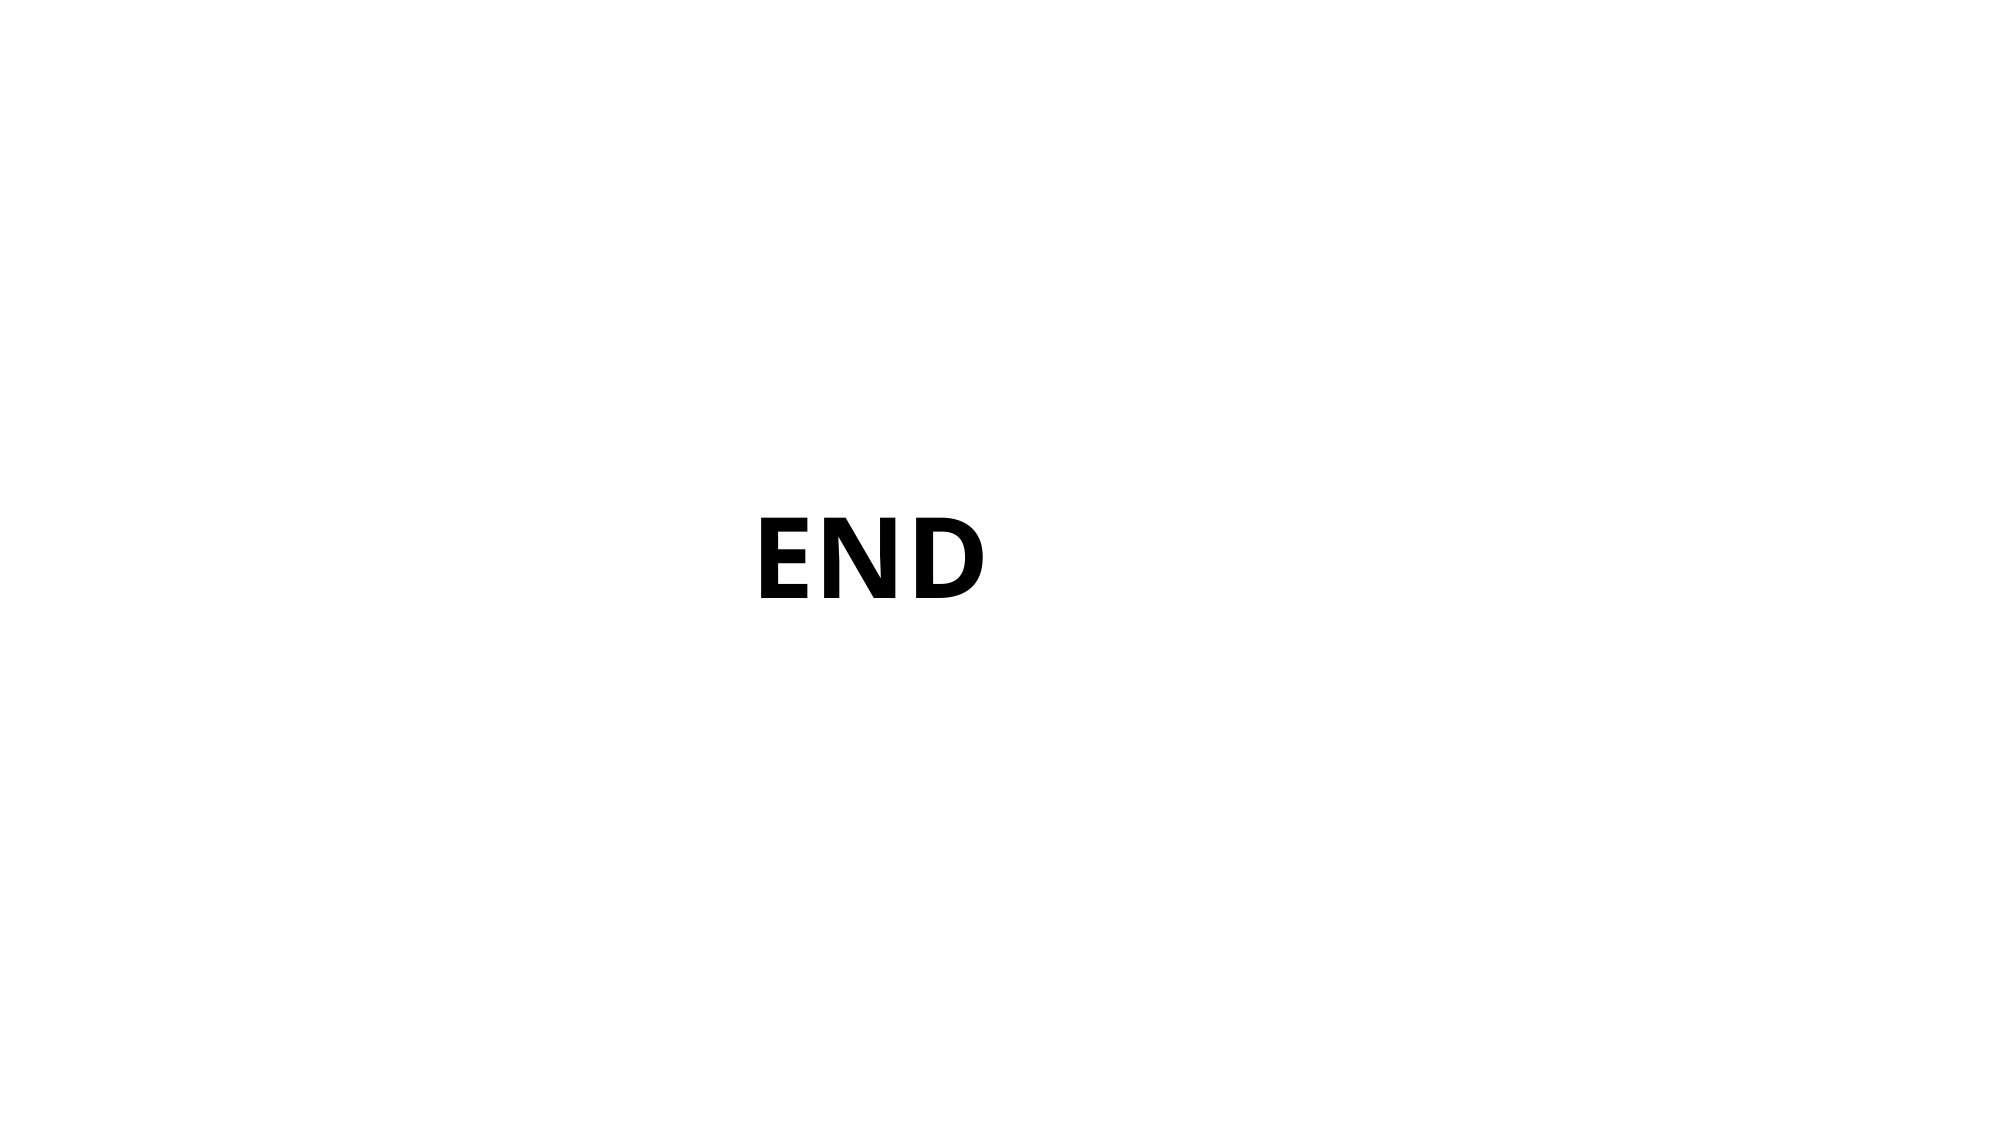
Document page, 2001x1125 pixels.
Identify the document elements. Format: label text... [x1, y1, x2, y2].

title END [736, 453, 1264, 672]
